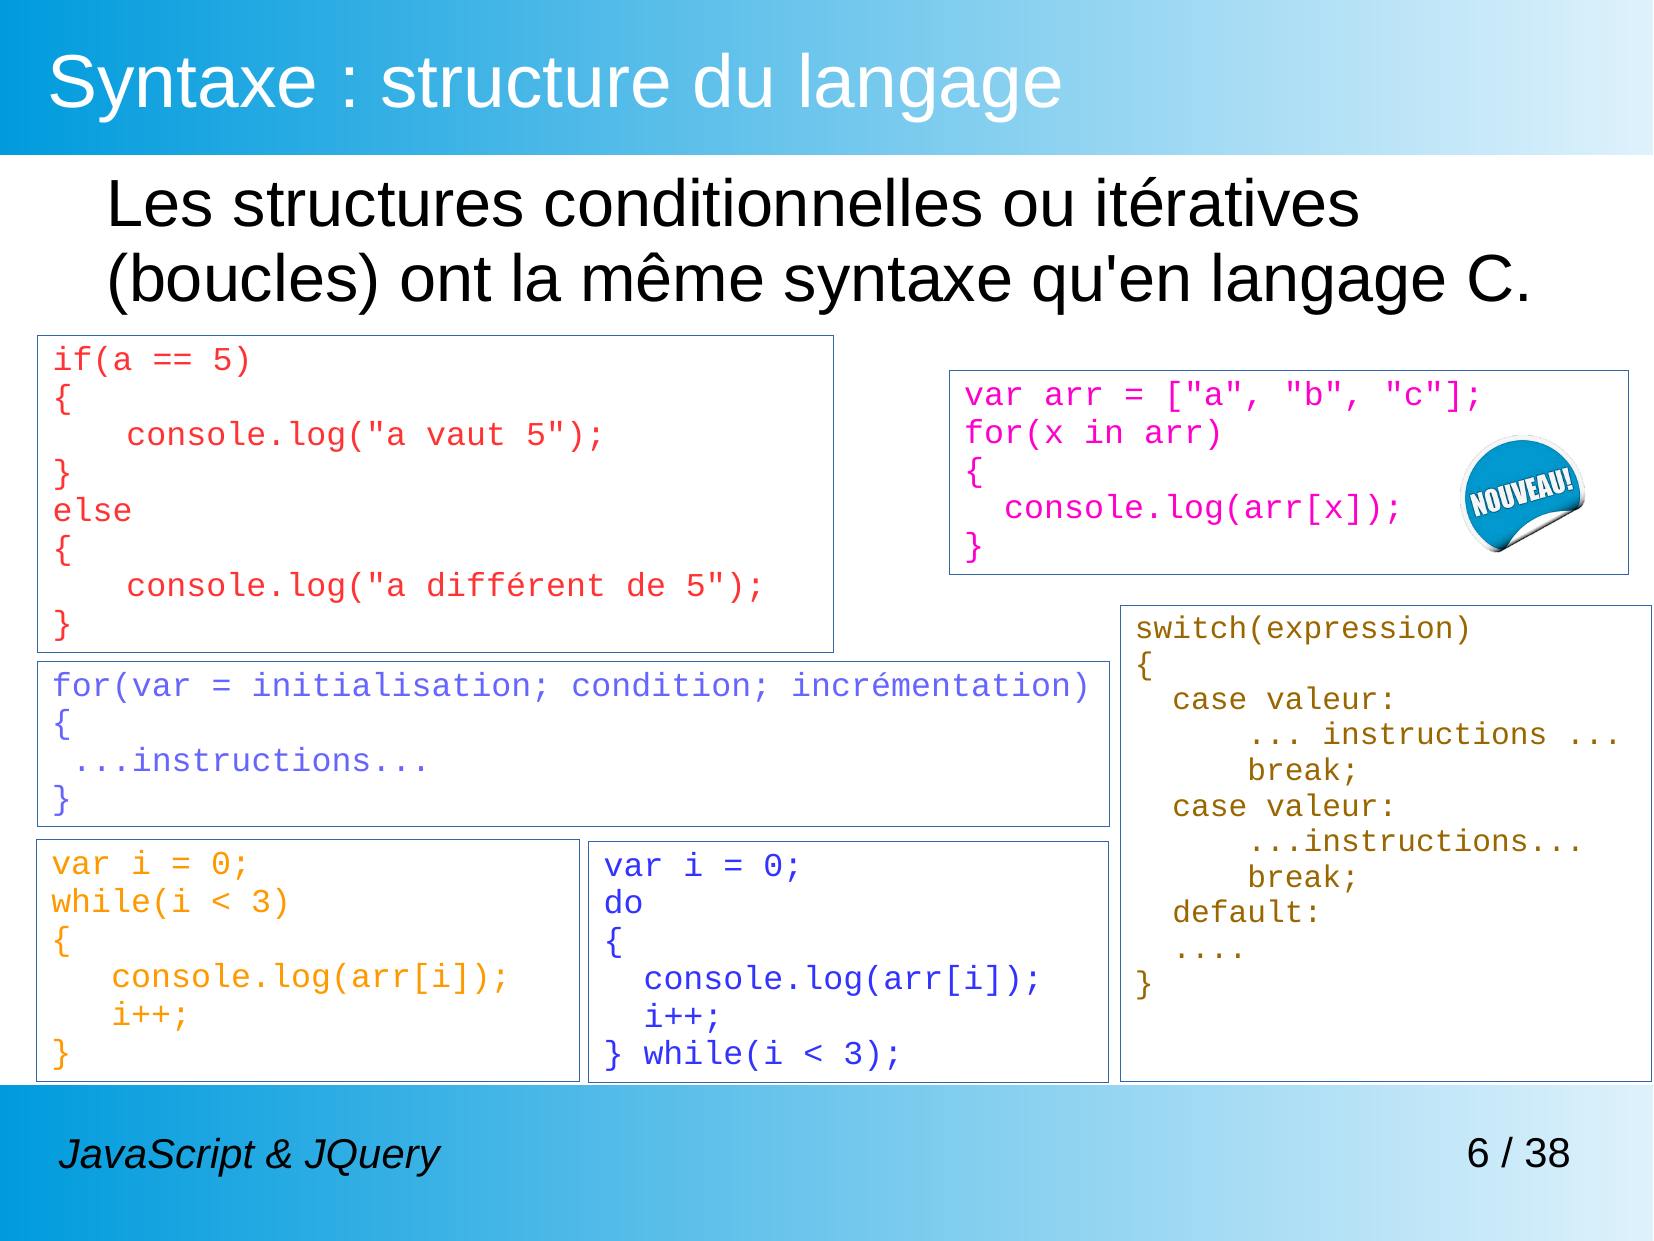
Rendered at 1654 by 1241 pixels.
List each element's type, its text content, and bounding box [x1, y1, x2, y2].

text_box var i = 0; do { console.log(arr[i]); i++; } while(i < 3); [588, 841, 1109, 1083]
picture [1459, 434, 1586, 561]
text_box var i = 0; while(i < 3) { console.log(arr[i]); i++; } [36, 839, 580, 1082]
text_box if(a == 5) { console.log("a vaut 5"); } else { console.log("a différent de 5"); } [37, 335, 834, 653]
text_box var arr = ["a", "b", "c"]; for(x in arr) { console.log(arr[x]); } [949, 370, 1629, 575]
title Syntaxe : structure du langage [47, 28, 1536, 134]
text_box Les structures conditionnelles ou itératives (boucles) ont la même syntaxe qu'en langage C. [92, 158, 1569, 344]
text_box switch(expression) { case valeur: ... instructions ... break; case valeur: ...instructions... break; default: .... } [1120, 605, 1652, 1082]
text_box for(var = initialisation; condition; incrémentation) { ...instructions... } [37, 661, 1110, 827]
